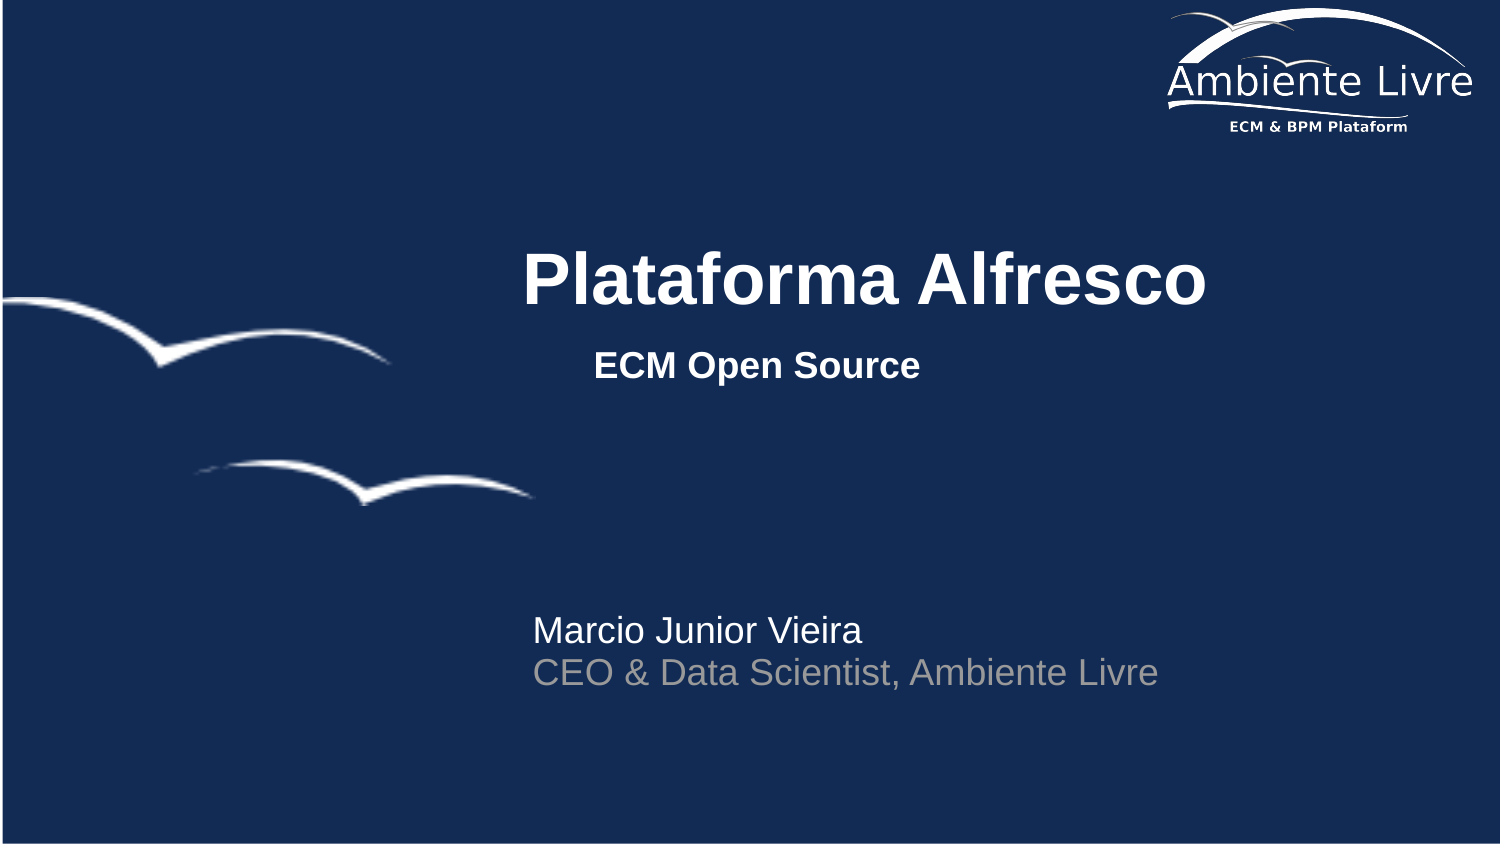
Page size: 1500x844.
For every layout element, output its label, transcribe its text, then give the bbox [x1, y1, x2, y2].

picture [0, 297, 536, 506]
title Plataforma Alfresco [507, 80, 1489, 319]
text_box Marcio Junior Vieira CEO & Data Scientist, Ambiente Livre [517, 602, 1477, 786]
subtitle ECM Open Source [578, 333, 1441, 461]
picture [1167, 8, 1472, 80]
